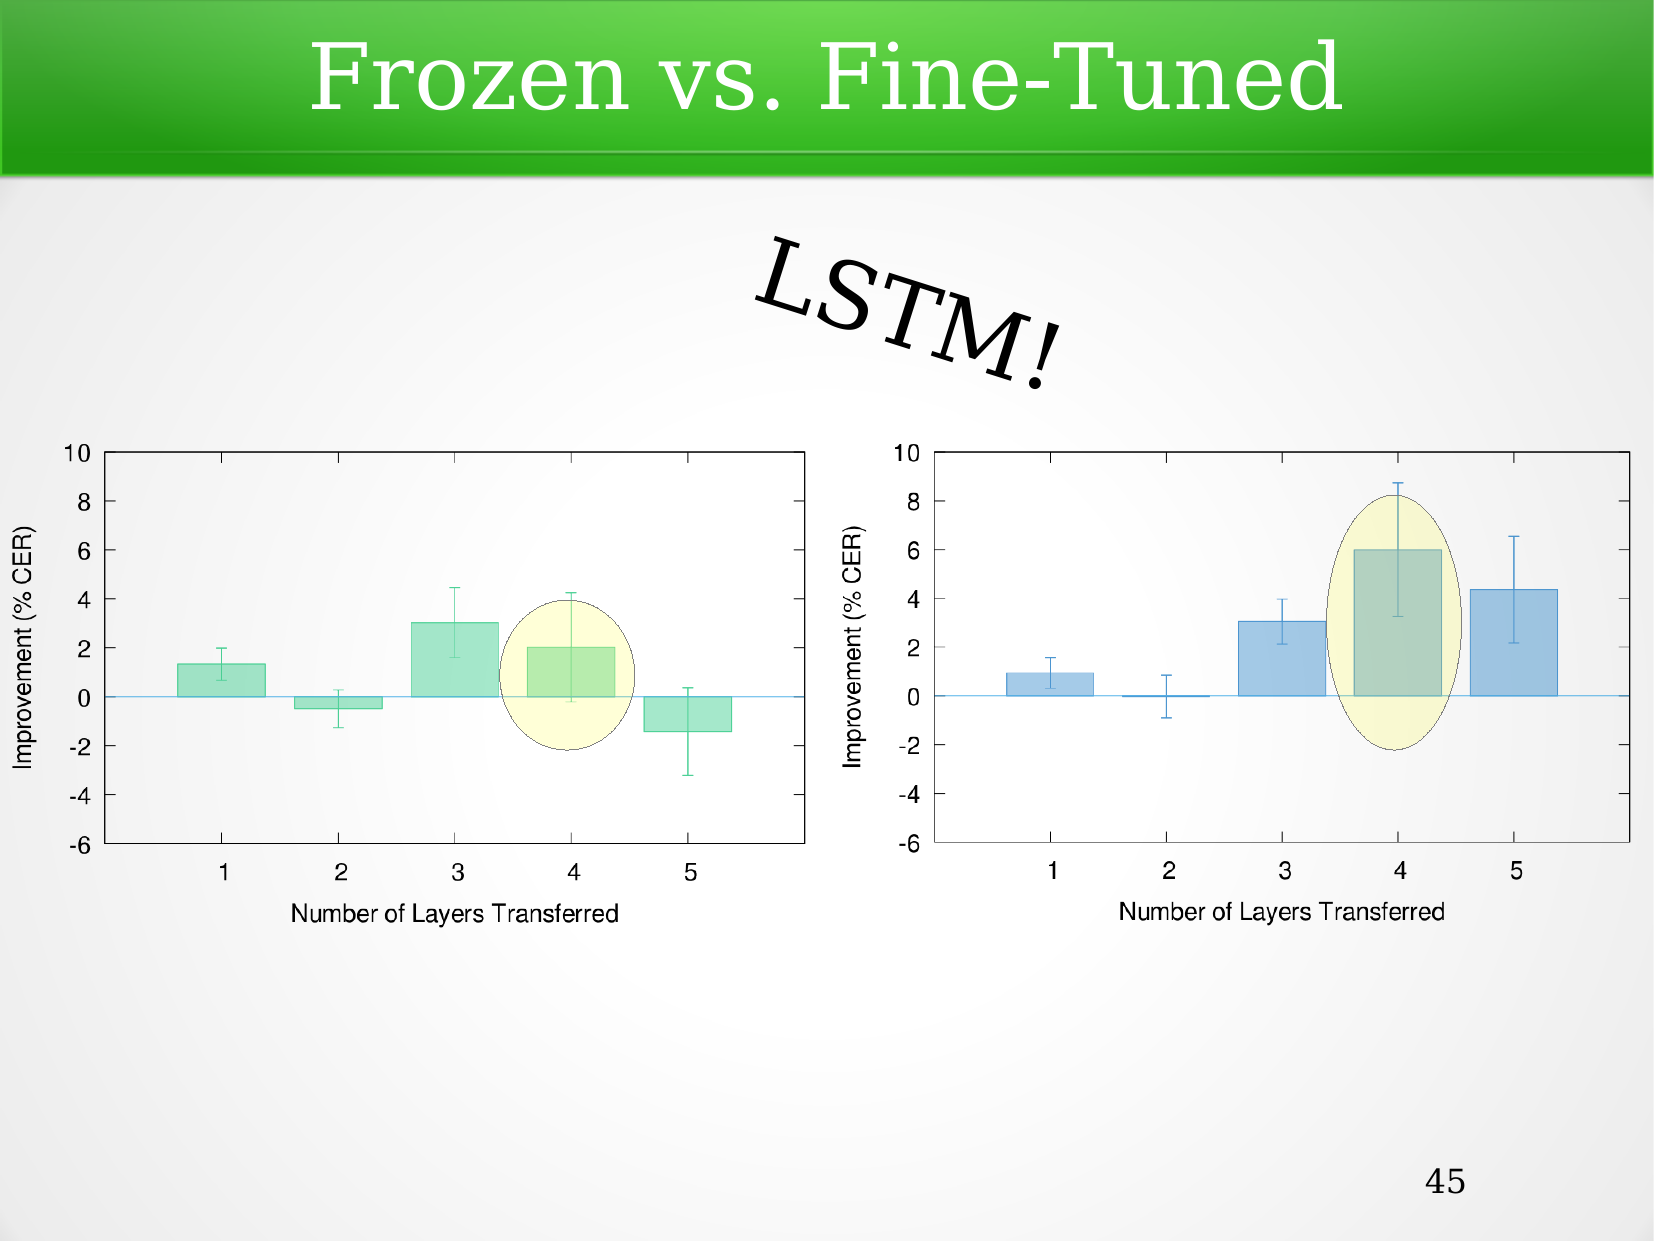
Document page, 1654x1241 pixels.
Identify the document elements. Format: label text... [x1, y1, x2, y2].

text_box [499, 600, 635, 751]
picture [0, 0, 1654, 1241]
text_box LSTM! [728, 217, 1061, 415]
text_box [1326, 495, 1462, 751]
title Frozen vs. Fine-Tuned [82, 11, 1571, 154]
